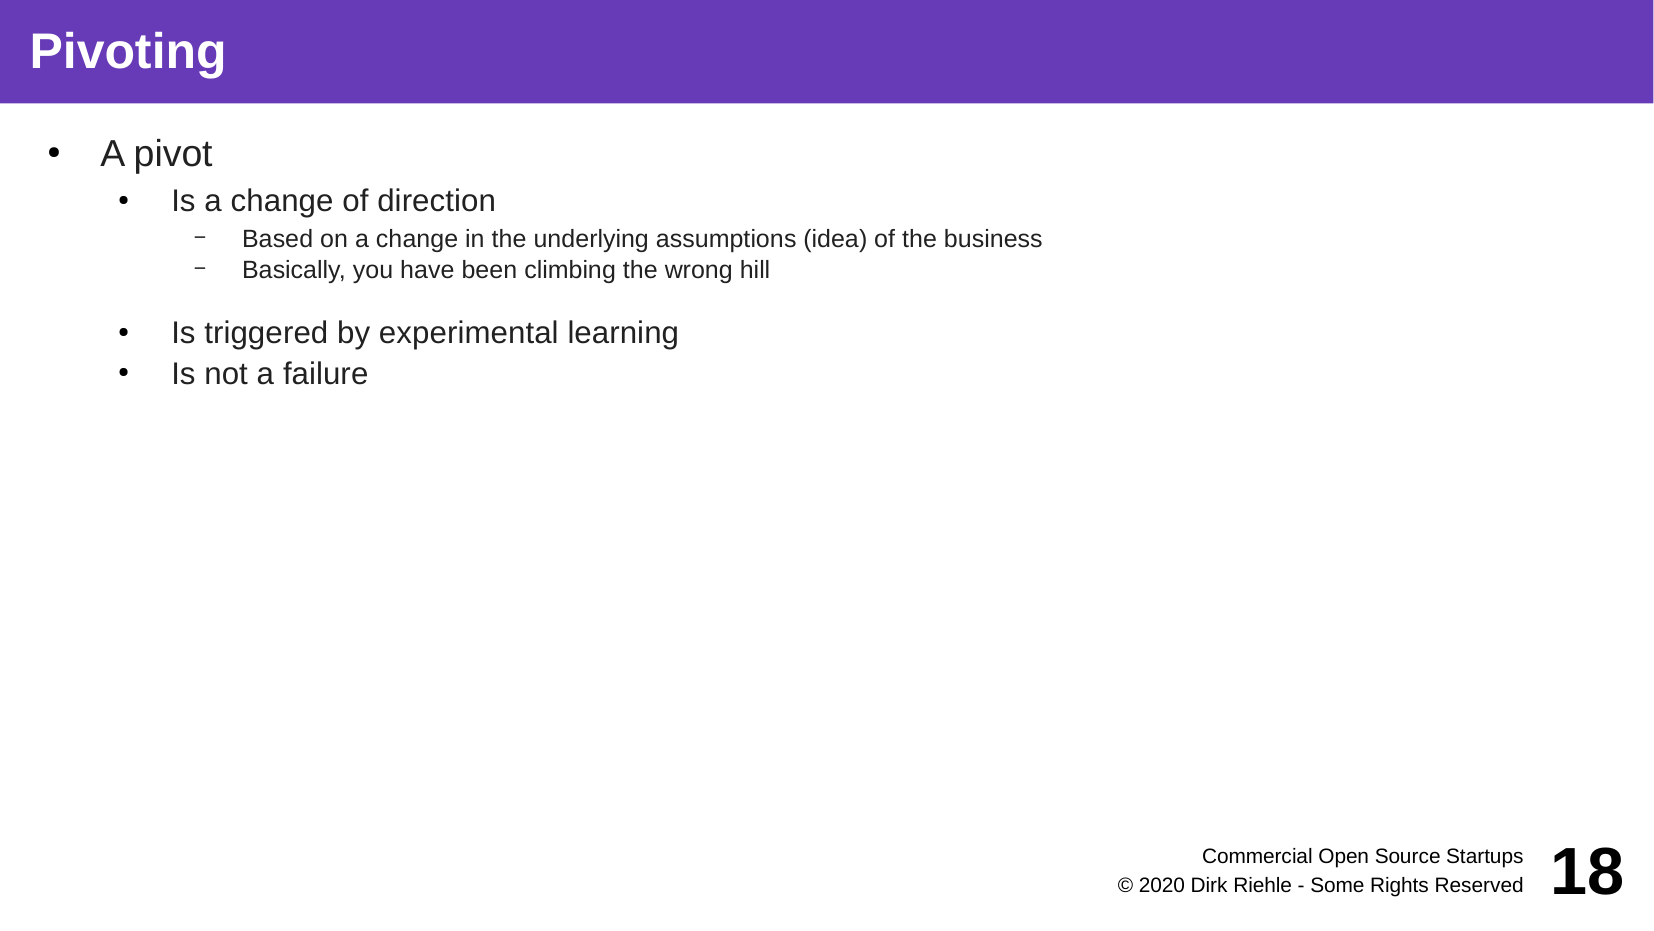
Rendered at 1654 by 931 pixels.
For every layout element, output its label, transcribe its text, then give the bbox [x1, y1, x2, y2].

title Pivoting [0, 0, 1654, 104]
list A pivot Is a change of direction Based on a change in the underlying assumptions (idea) of the business Basically, you have been climbing the wrong hill Is triggered by experimental learning Is not a failure [29, 132, 1625, 813]
